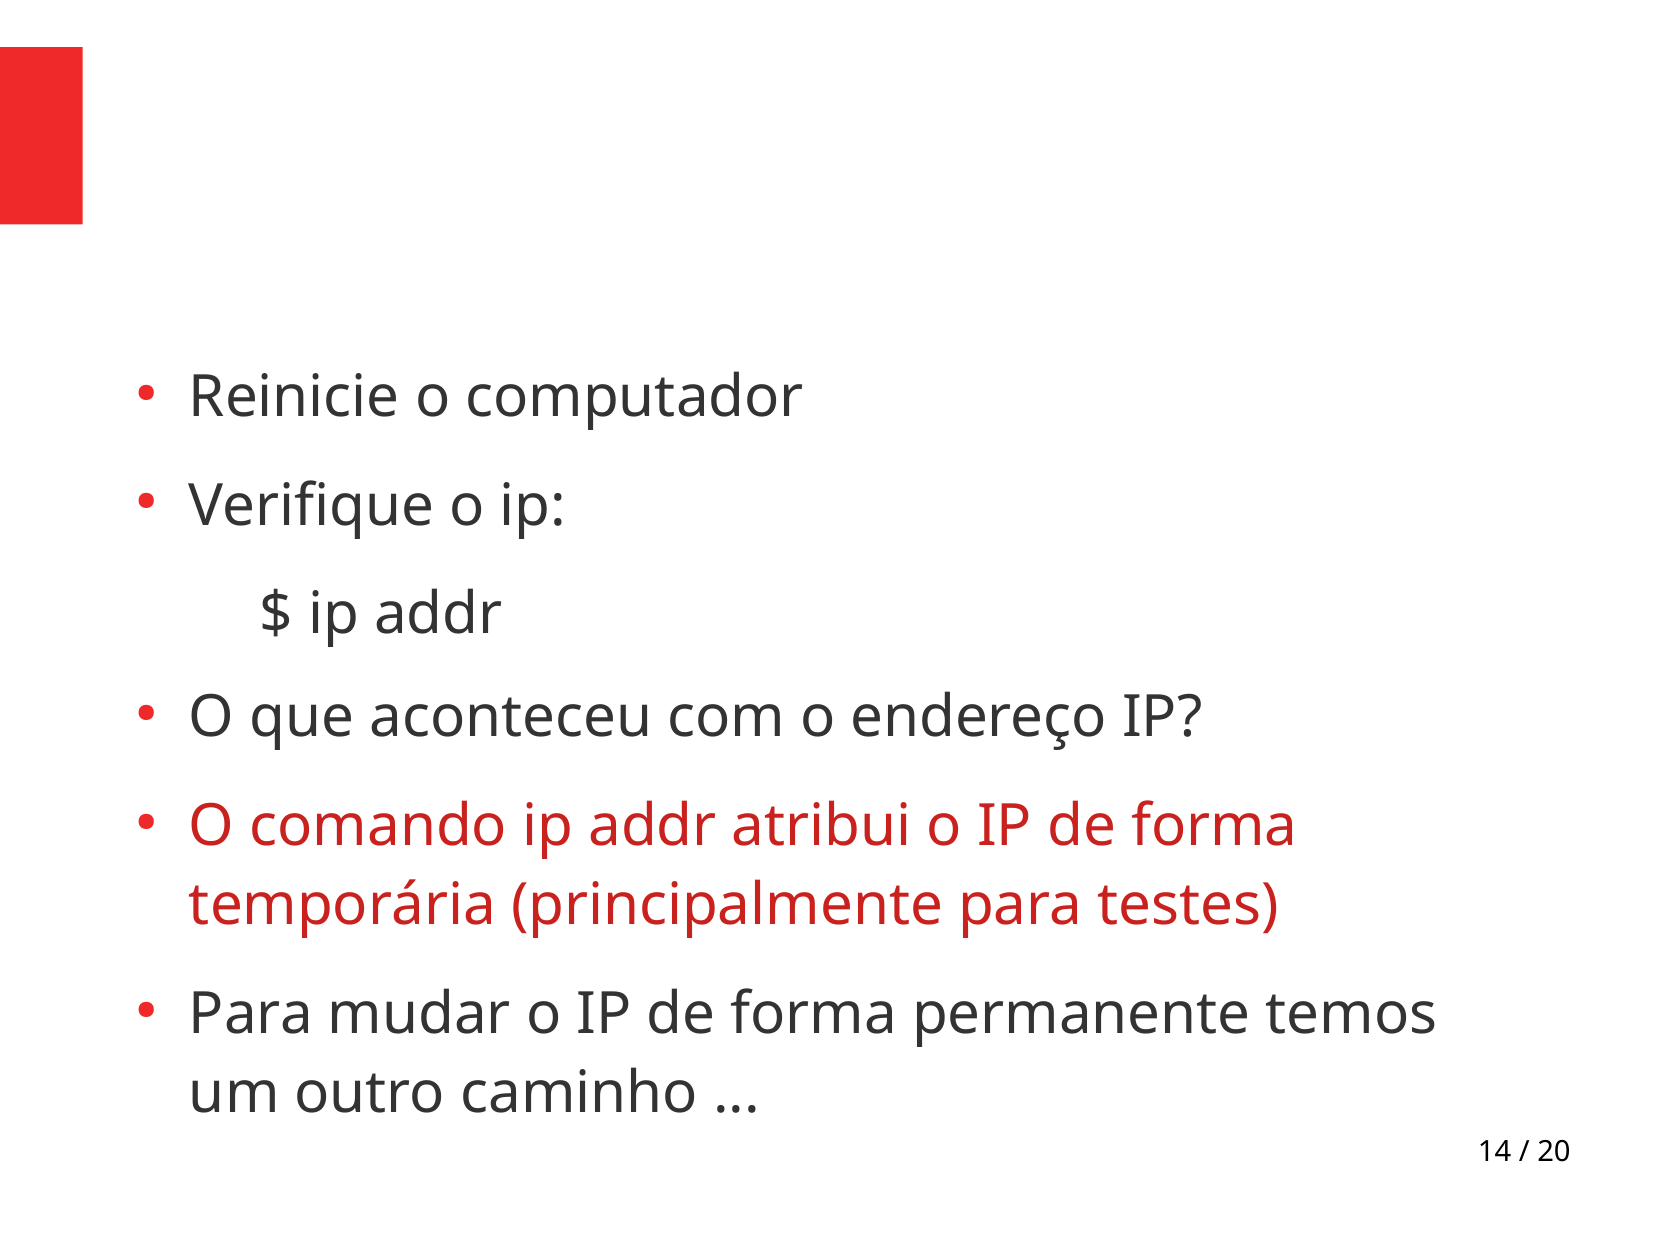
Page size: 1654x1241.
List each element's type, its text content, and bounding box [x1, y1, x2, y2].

list Reinicie o computador Verifique o ip: $ ip addr O que aconteceu com o endereço IP? O comando ip addr atribui o IP de forma temporária (principalmente para testes) Para mudar o IP de forma permanente temos um outro caminho ... [118, 354, 1536, 1074]
